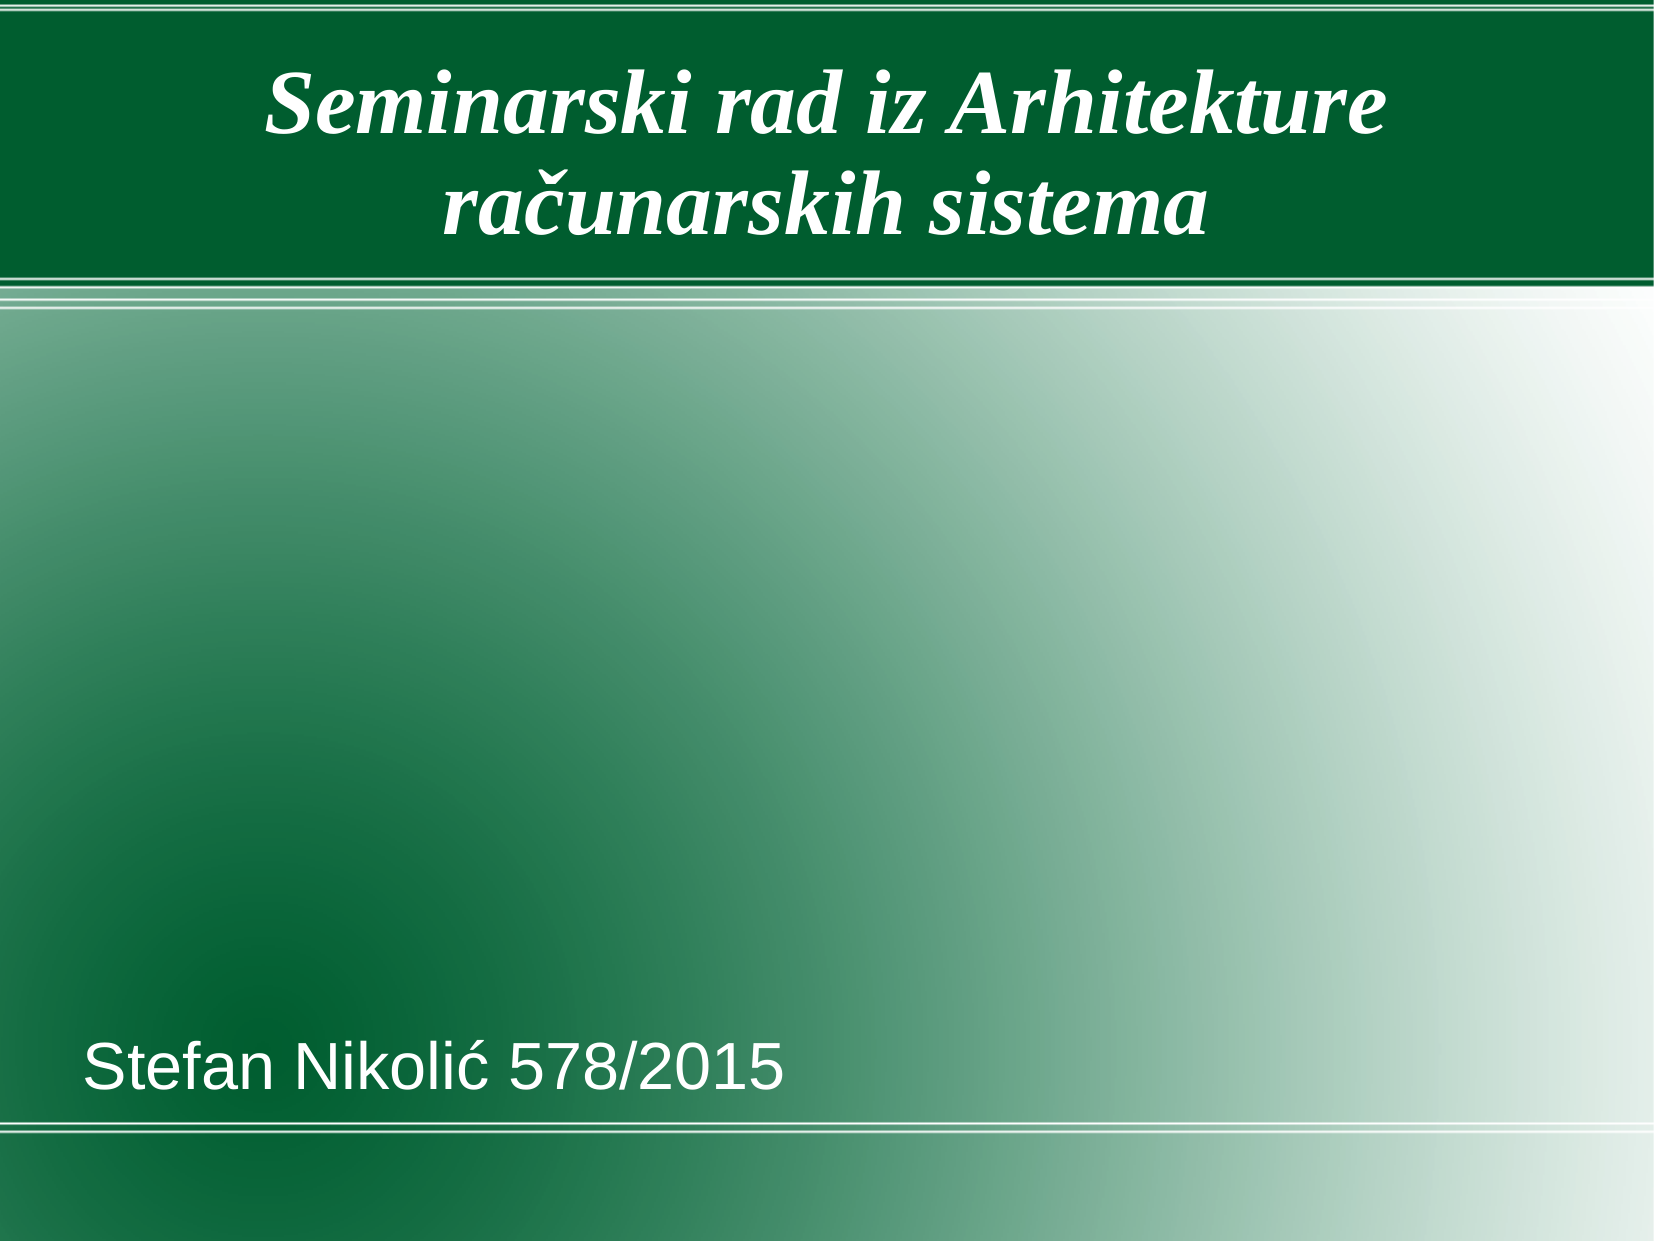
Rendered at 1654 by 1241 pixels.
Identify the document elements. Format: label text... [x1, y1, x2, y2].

picture [0, 0, 1654, 1241]
subtitle Stefan Nikolić 578/2015 [82, 284, 1571, 1105]
title Seminarski rad iz Arhitekture računarskih sistema [82, 49, 1571, 257]
